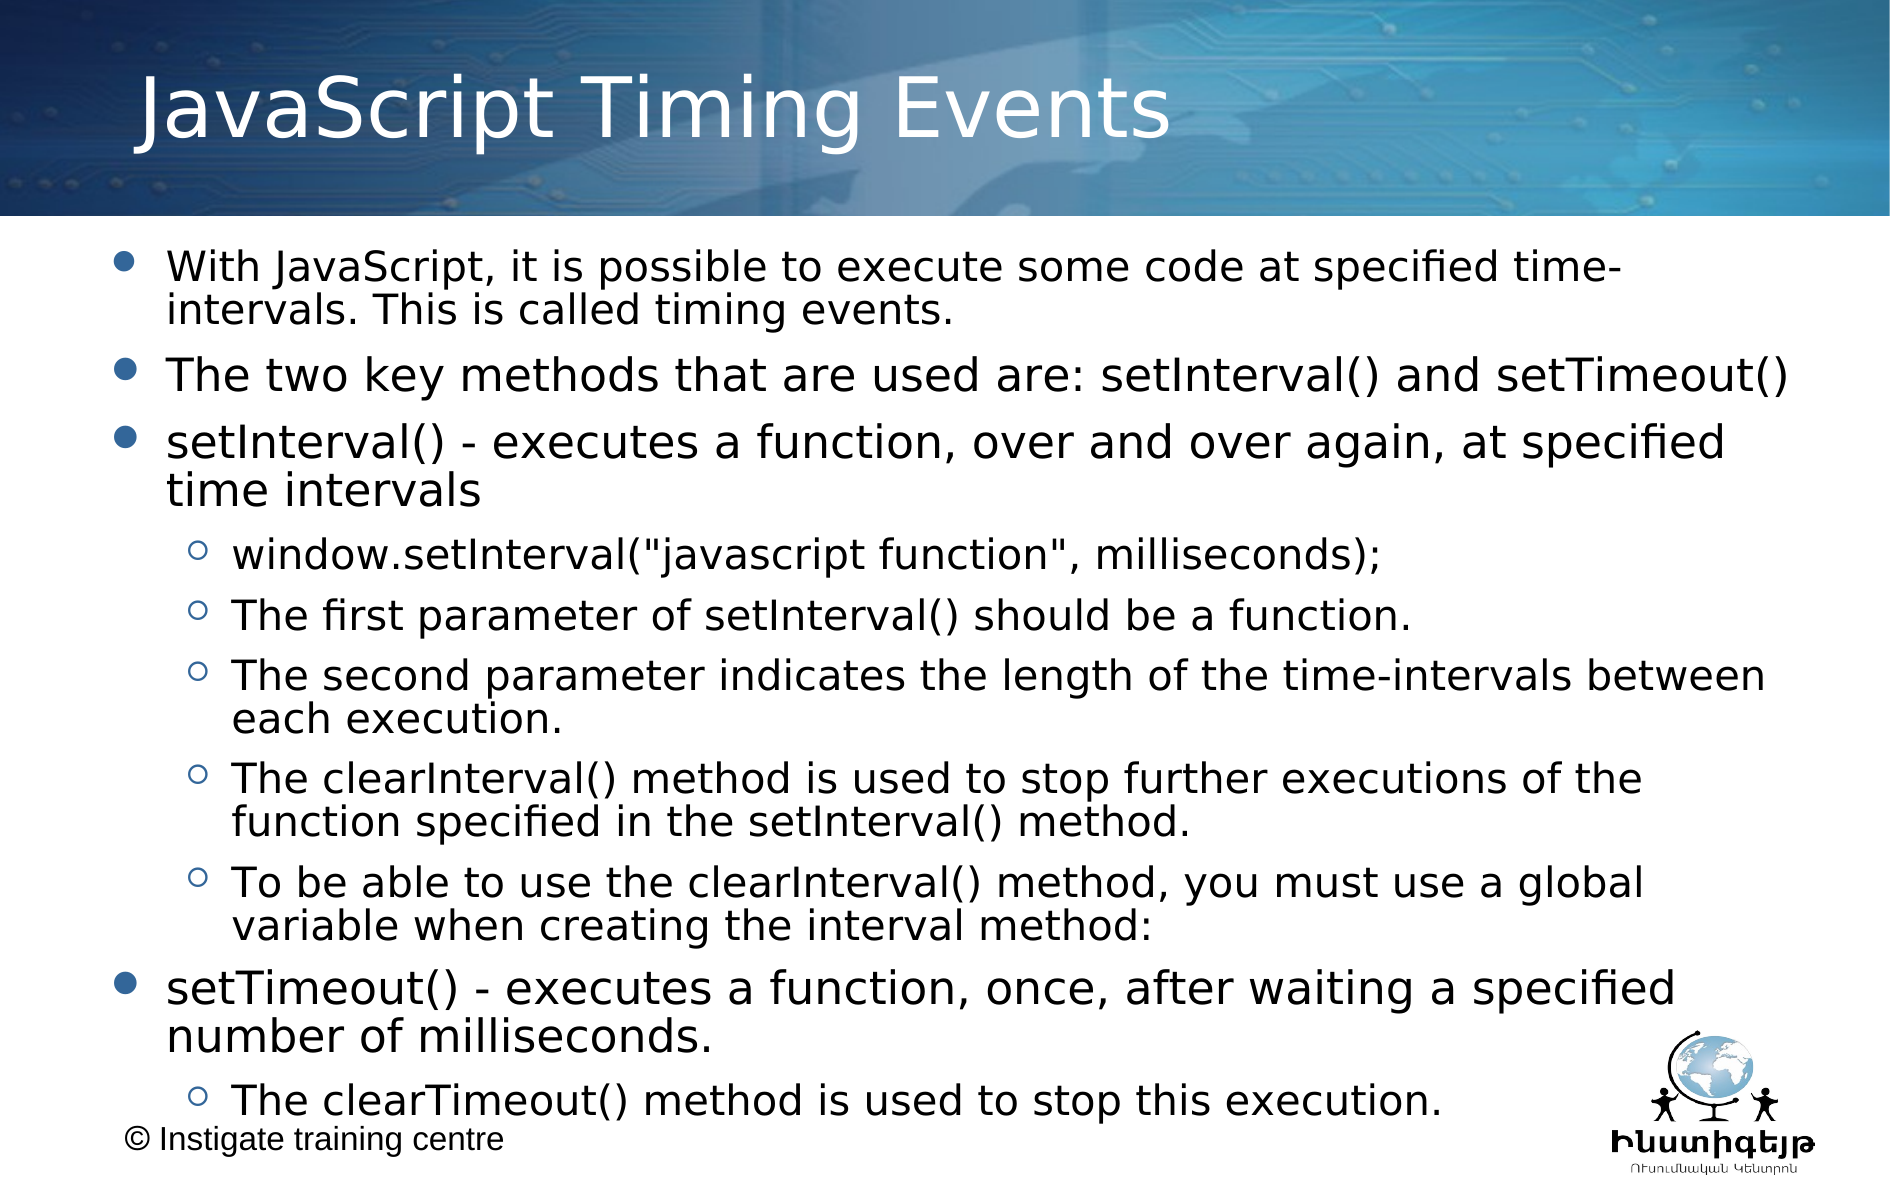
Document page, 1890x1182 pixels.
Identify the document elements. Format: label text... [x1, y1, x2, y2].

text_box JavaScript Timing Events [138, 82, 1801, 87]
picture [1612, 1030, 1815, 1175]
list With JavaScript, it is possible to execute some code at specified time-intervals. This is called timing events. The two key methods that are used are: setInterval() and setTimeout() setInterval() - executes a function, over and over again, at specified time intervals window.setInterval("javascript function", milliseconds); The first parameter of setInterval() should be a function. The second parameter indicates the length of the time-intervals between each execution. The clearInterval() method is used to stop further executions of the function specified in the setInterval() method. To be able to use the clearInterval() method, you must use a global variable when creating the interval method: setTimeout() - executes a function, once, after waiting a specified number of milliseconds. The clearTimeout() method is used to stop this execution. [110, 247, 1801, 276]
picture [0, 0, 1890, 216]
